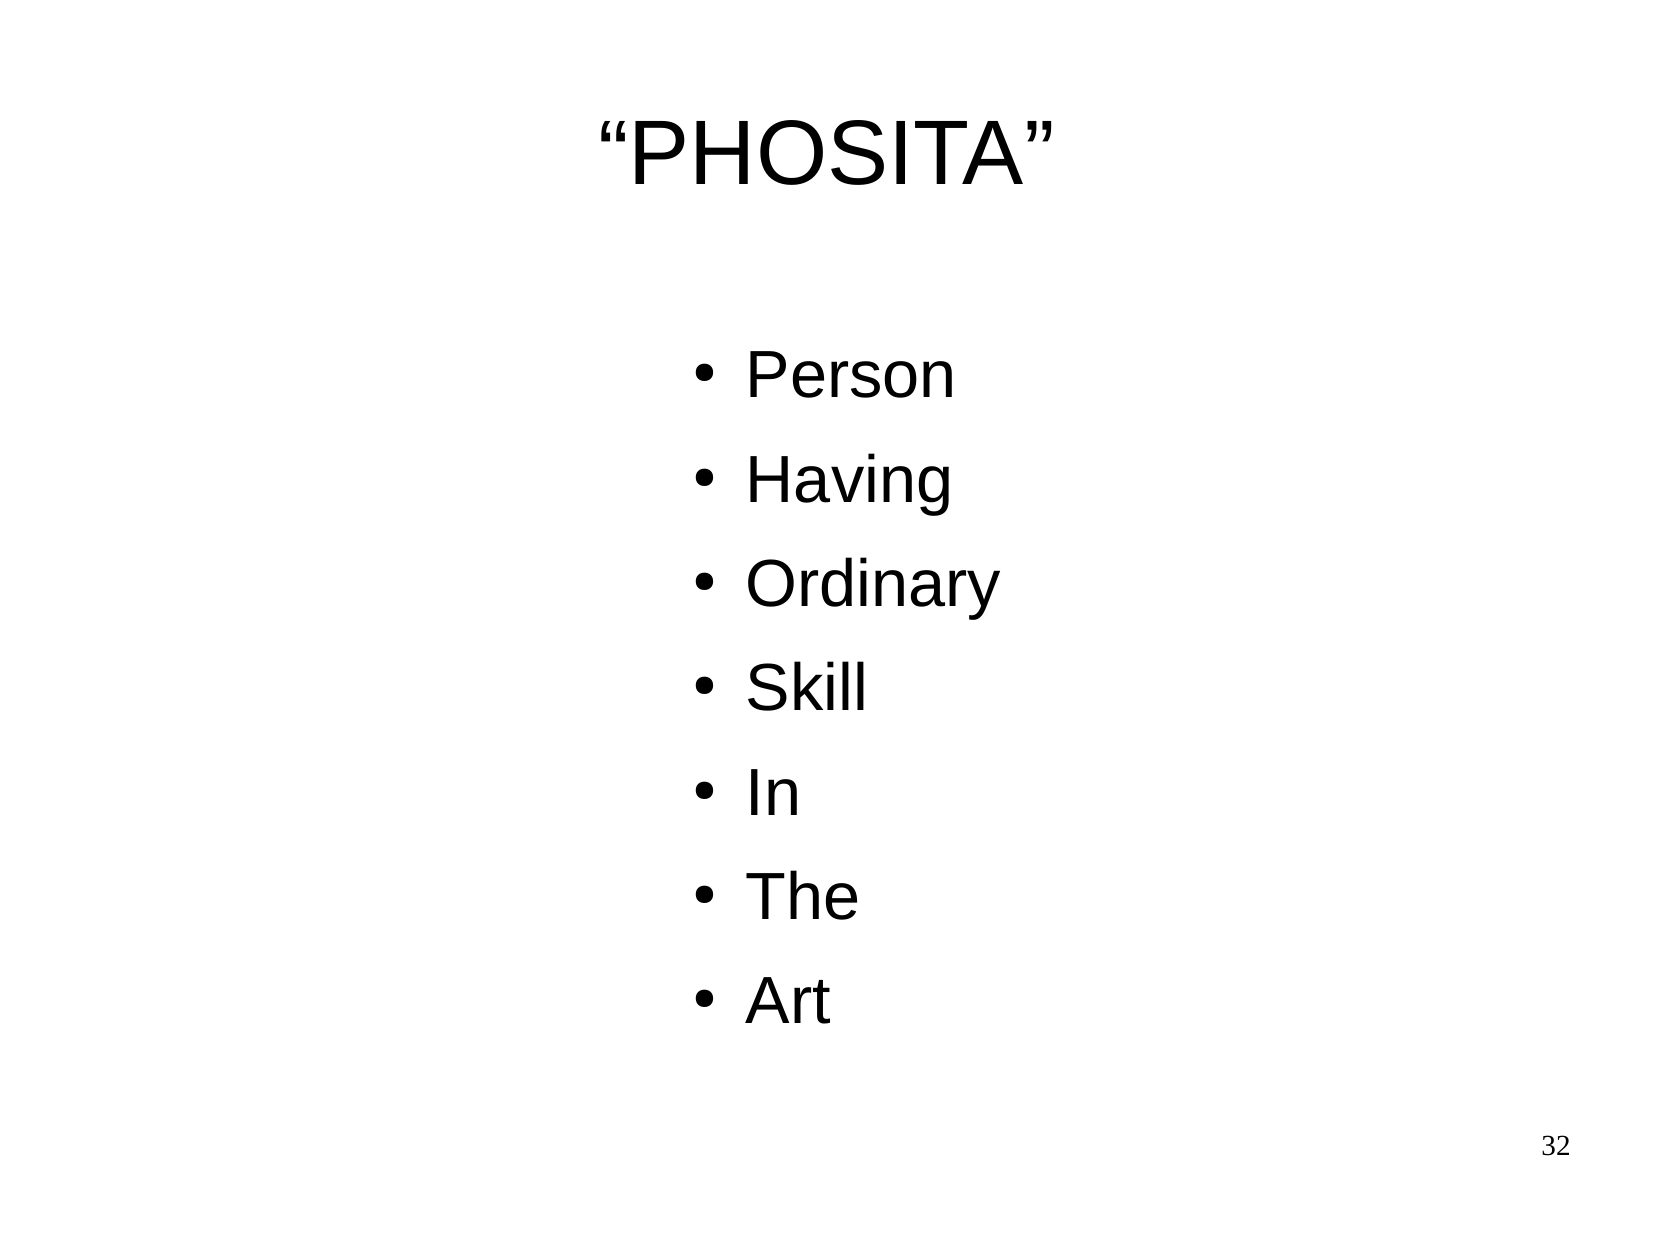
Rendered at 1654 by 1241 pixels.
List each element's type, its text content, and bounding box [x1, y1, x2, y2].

list Person Having Ordinary Skill In The Art [675, 337, 1193, 1142]
title “PHOSITA” [82, 56, 1571, 250]
